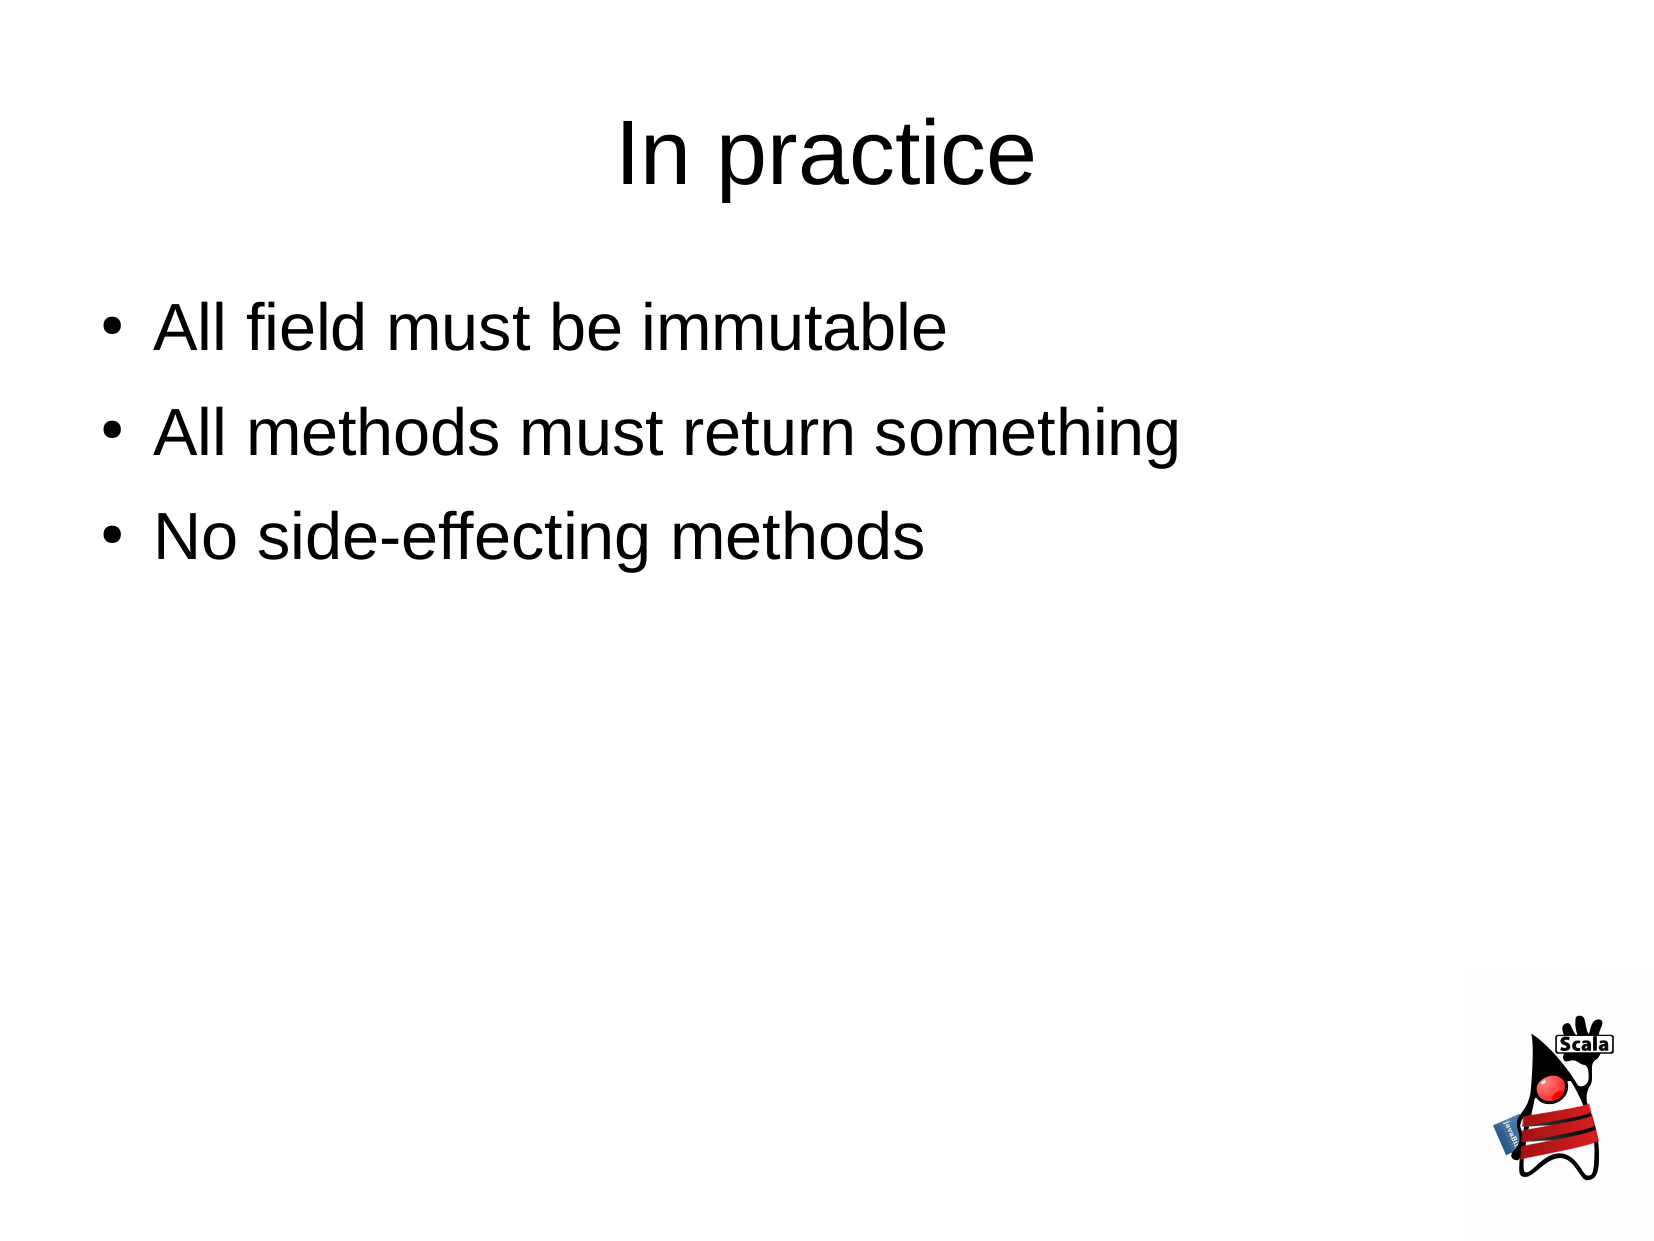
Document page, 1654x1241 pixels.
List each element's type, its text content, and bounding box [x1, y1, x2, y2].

list All field must be immutable All methods must return something No side-effecting methods [82, 290, 1571, 1109]
picture [1462, 969, 1654, 1241]
title In practice [82, 56, 1571, 250]
